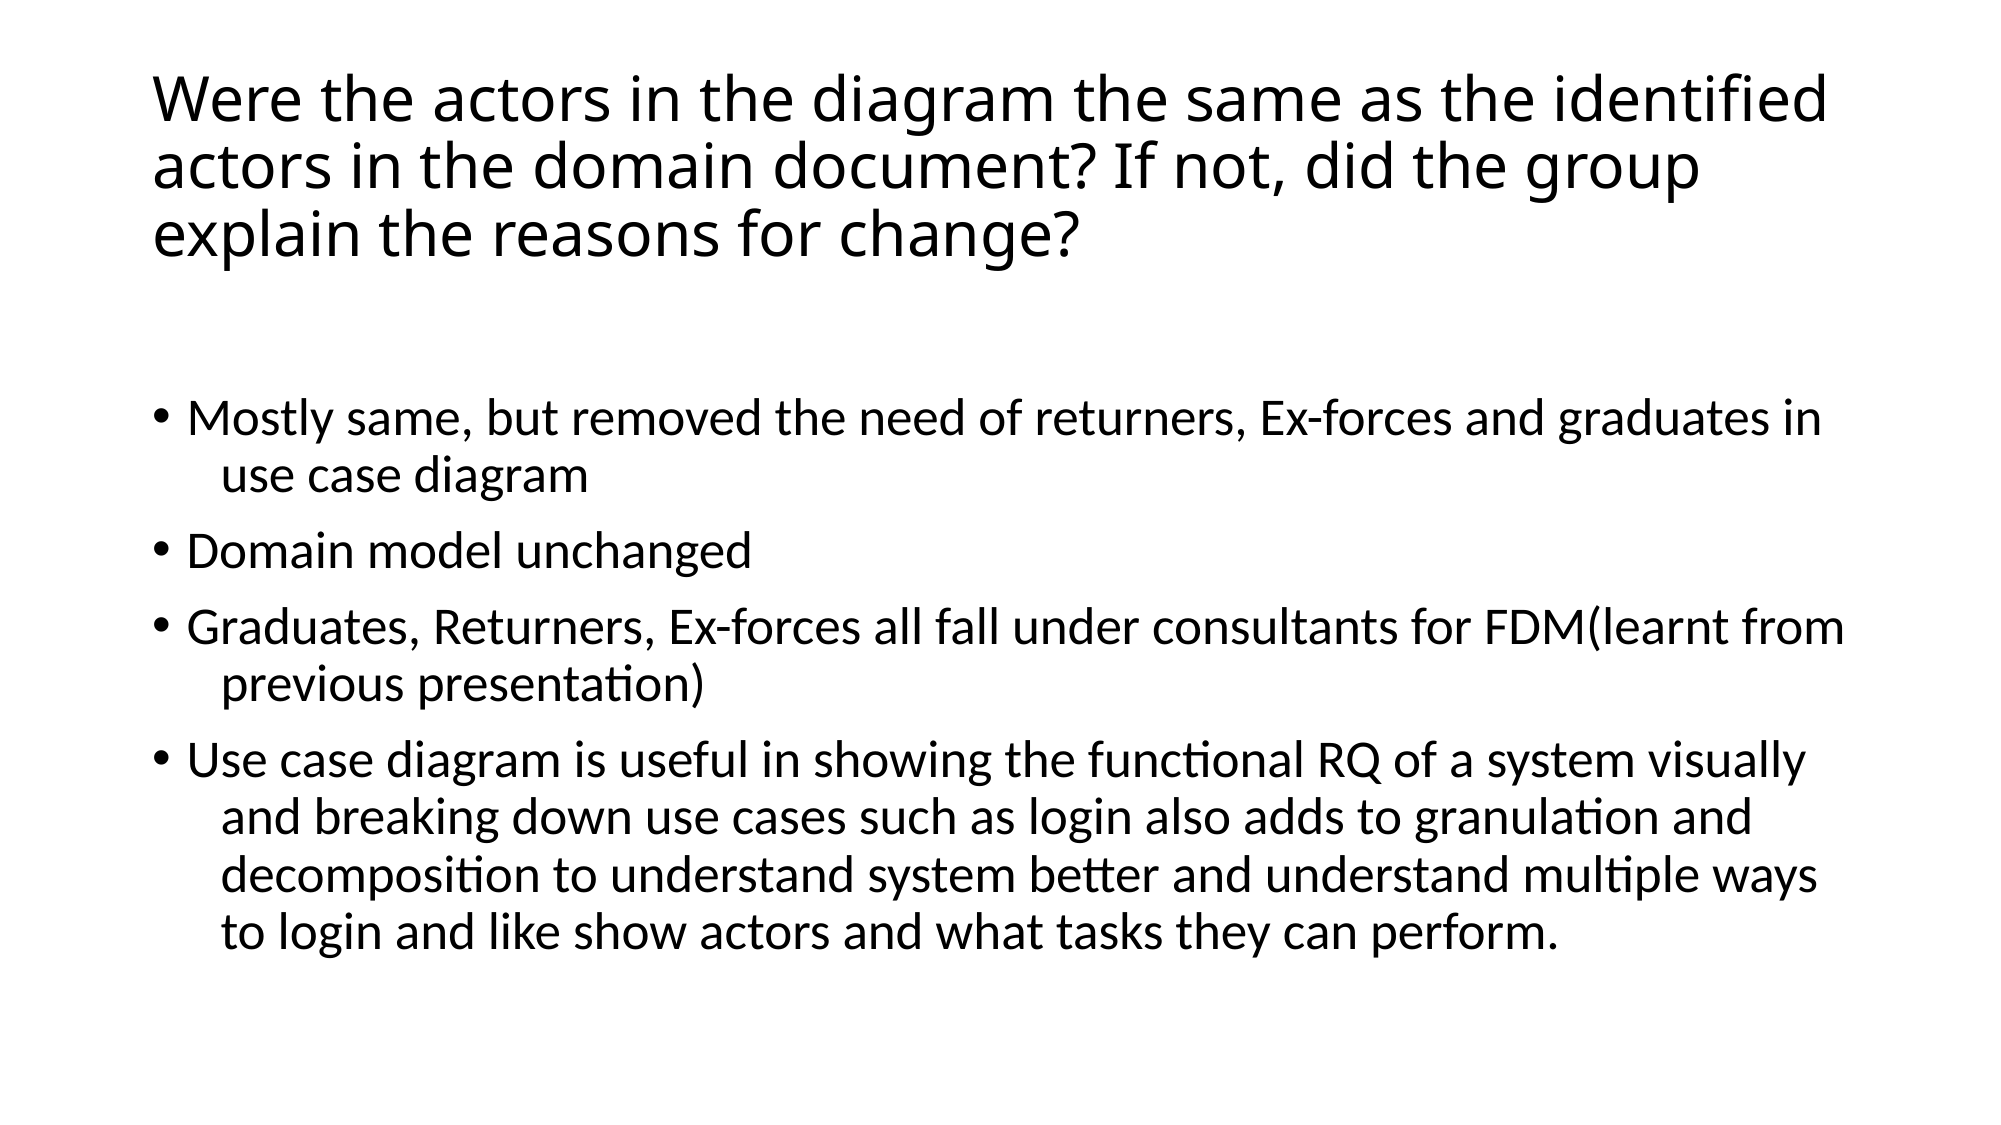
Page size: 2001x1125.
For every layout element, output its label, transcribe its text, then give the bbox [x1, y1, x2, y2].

list Mostly same, but removed the need of returners, Ex-forces and graduates in use case diagram Domain model unchanged Graduates, Returners, Ex-forces all fall under consultants for FDM(learnt from previous presentation) Use case diagram is useful in showing the functional RQ of a system visually and breaking down use cases such as login also adds to granulation and decomposition to understand system better and understand multiple ways to login and like show actors and what tasks they can perform. [137, 299, 1863, 1014]
title Were the actors in the diagram the same as the identified actors in the domain document? If not, did the group explain the reasons for change? [137, 59, 1863, 278]
